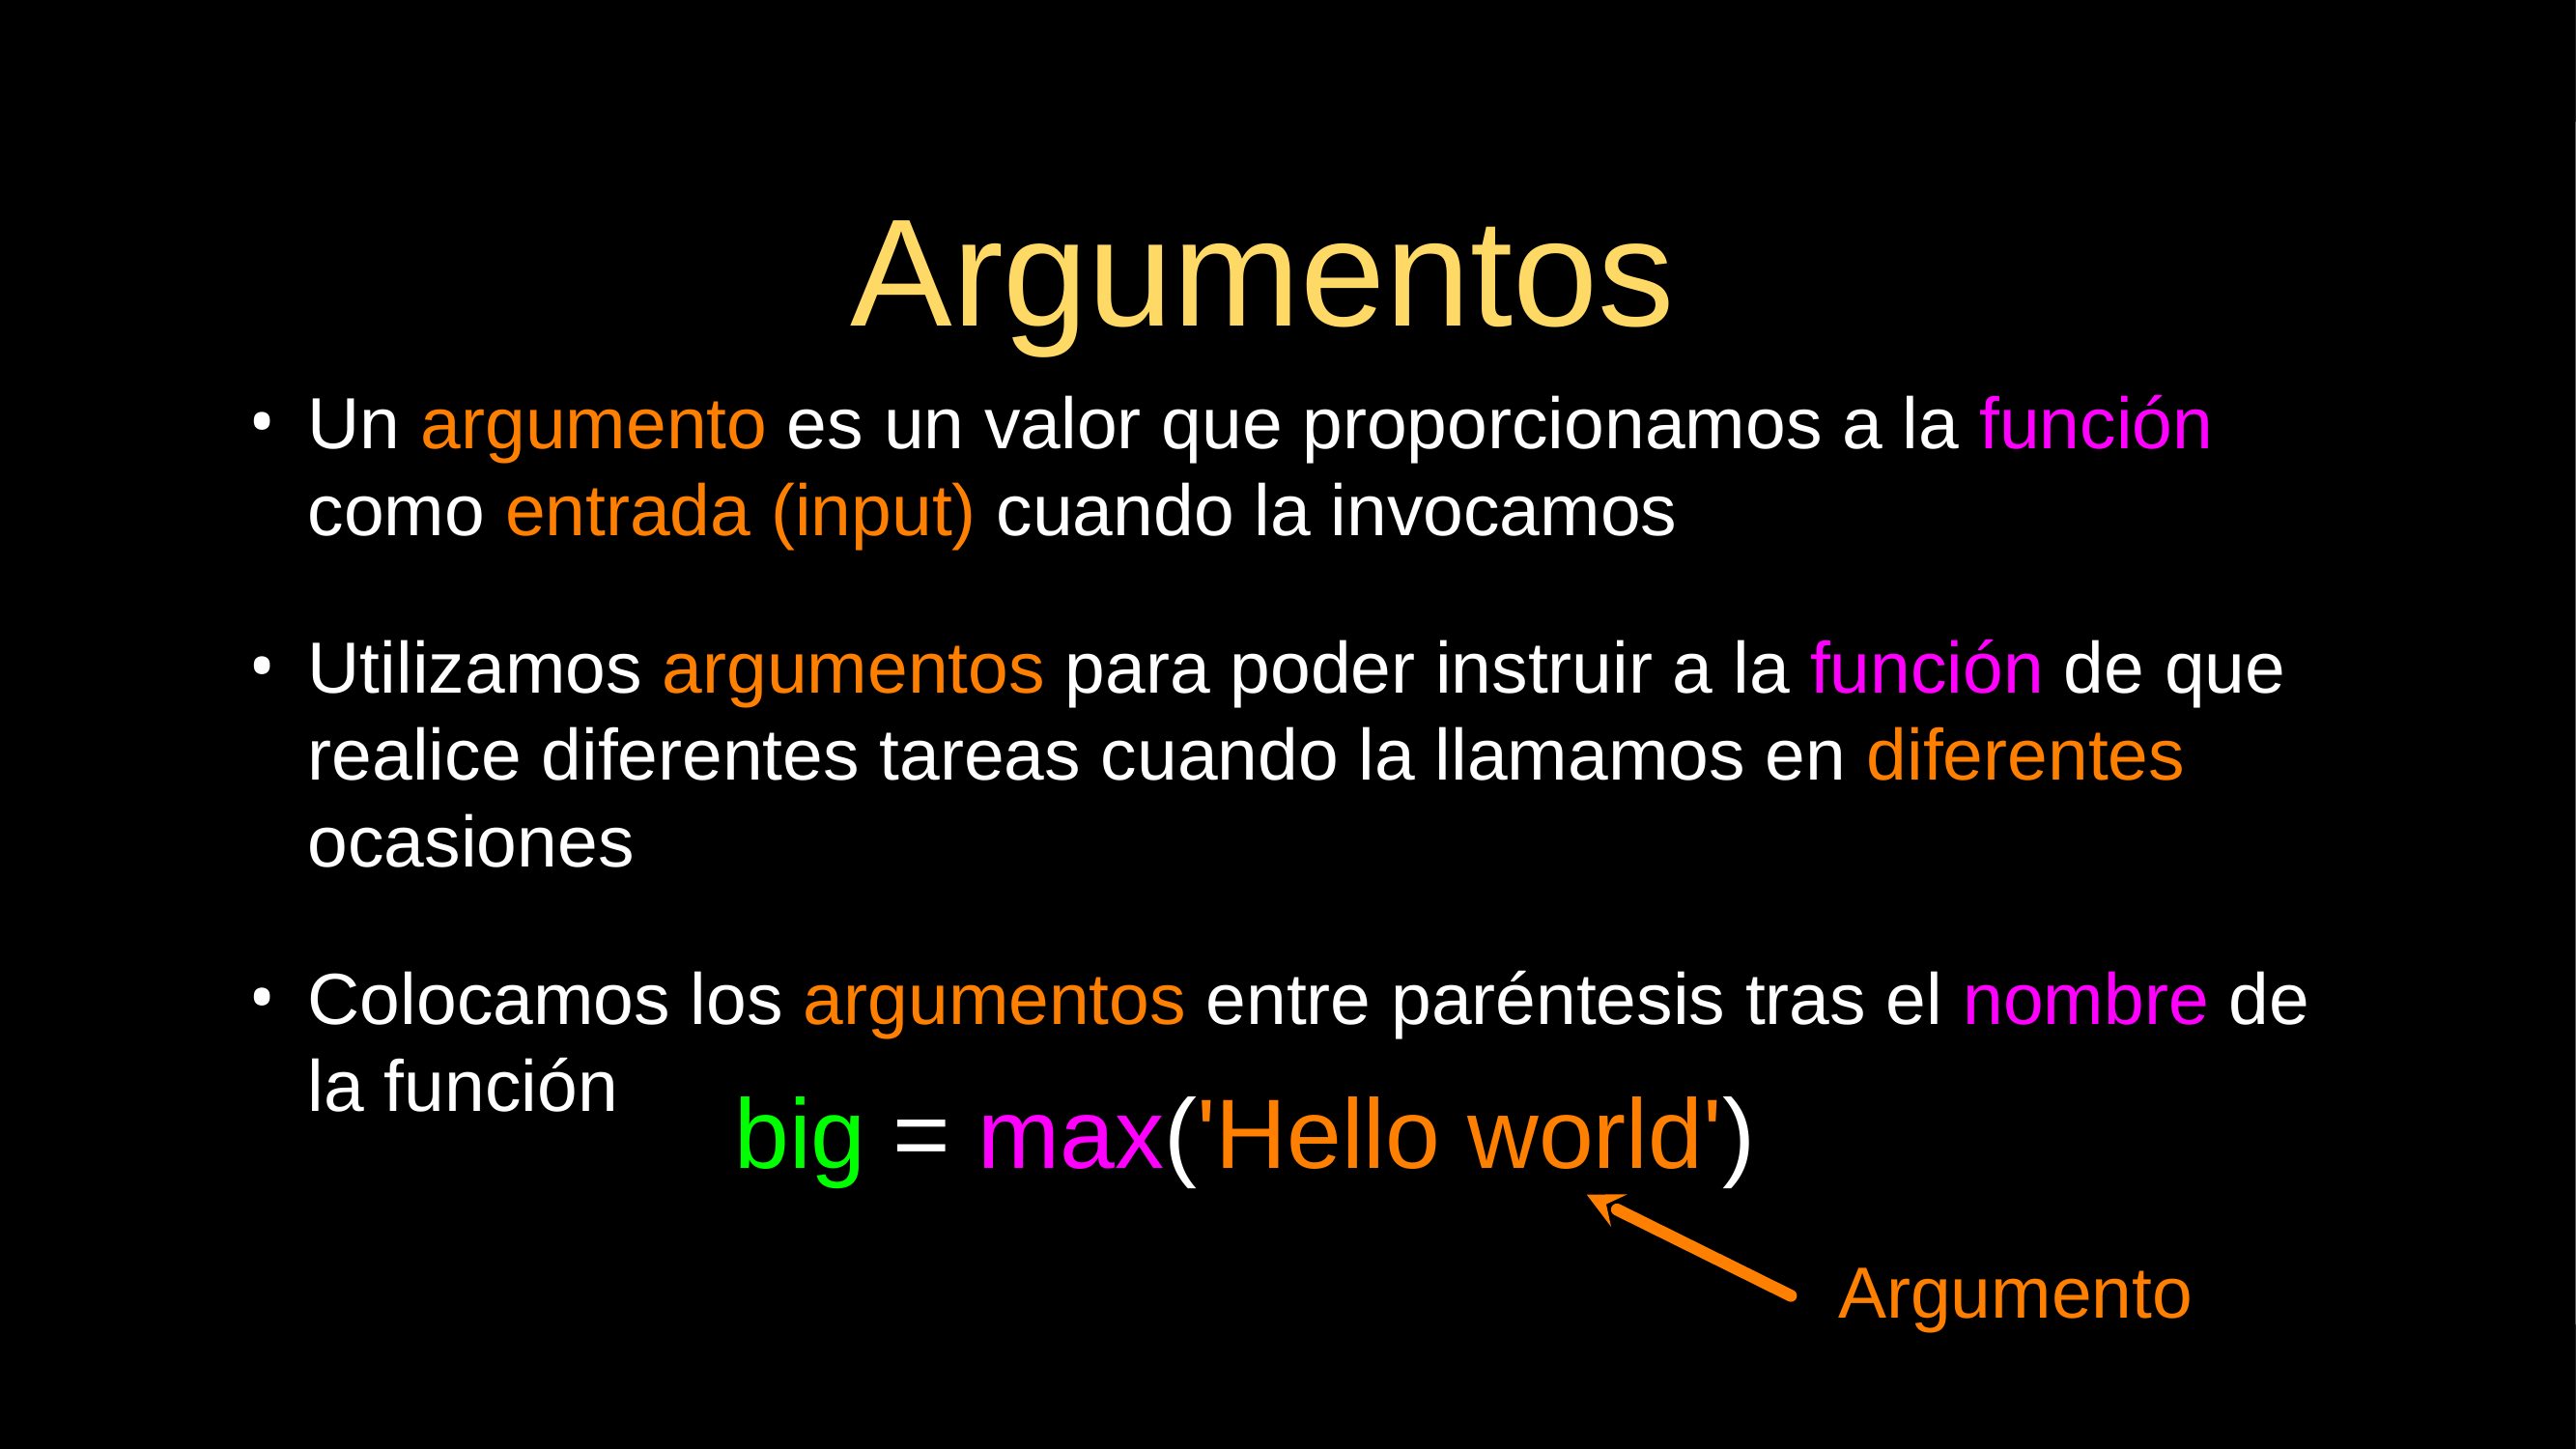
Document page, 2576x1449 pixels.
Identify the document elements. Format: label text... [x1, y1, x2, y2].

list Un argumento es un valor que proporcionamos a la función como entrada (input) cuando la invocamos Utilizamos argumentos para poder instruir a la función de que realice diferentes tareas cuando la llamamos en diferentes ocasiones Colocamos los argumentos entre paréntesis tras el nombre de la función [183, 440, 2392, 1062]
text_box big = max('Hello world') [734, 1065, 1936, 1194]
title Argumentos [183, 127, 2342, 403]
text_box Argumento [1822, 1239, 2210, 1339]
